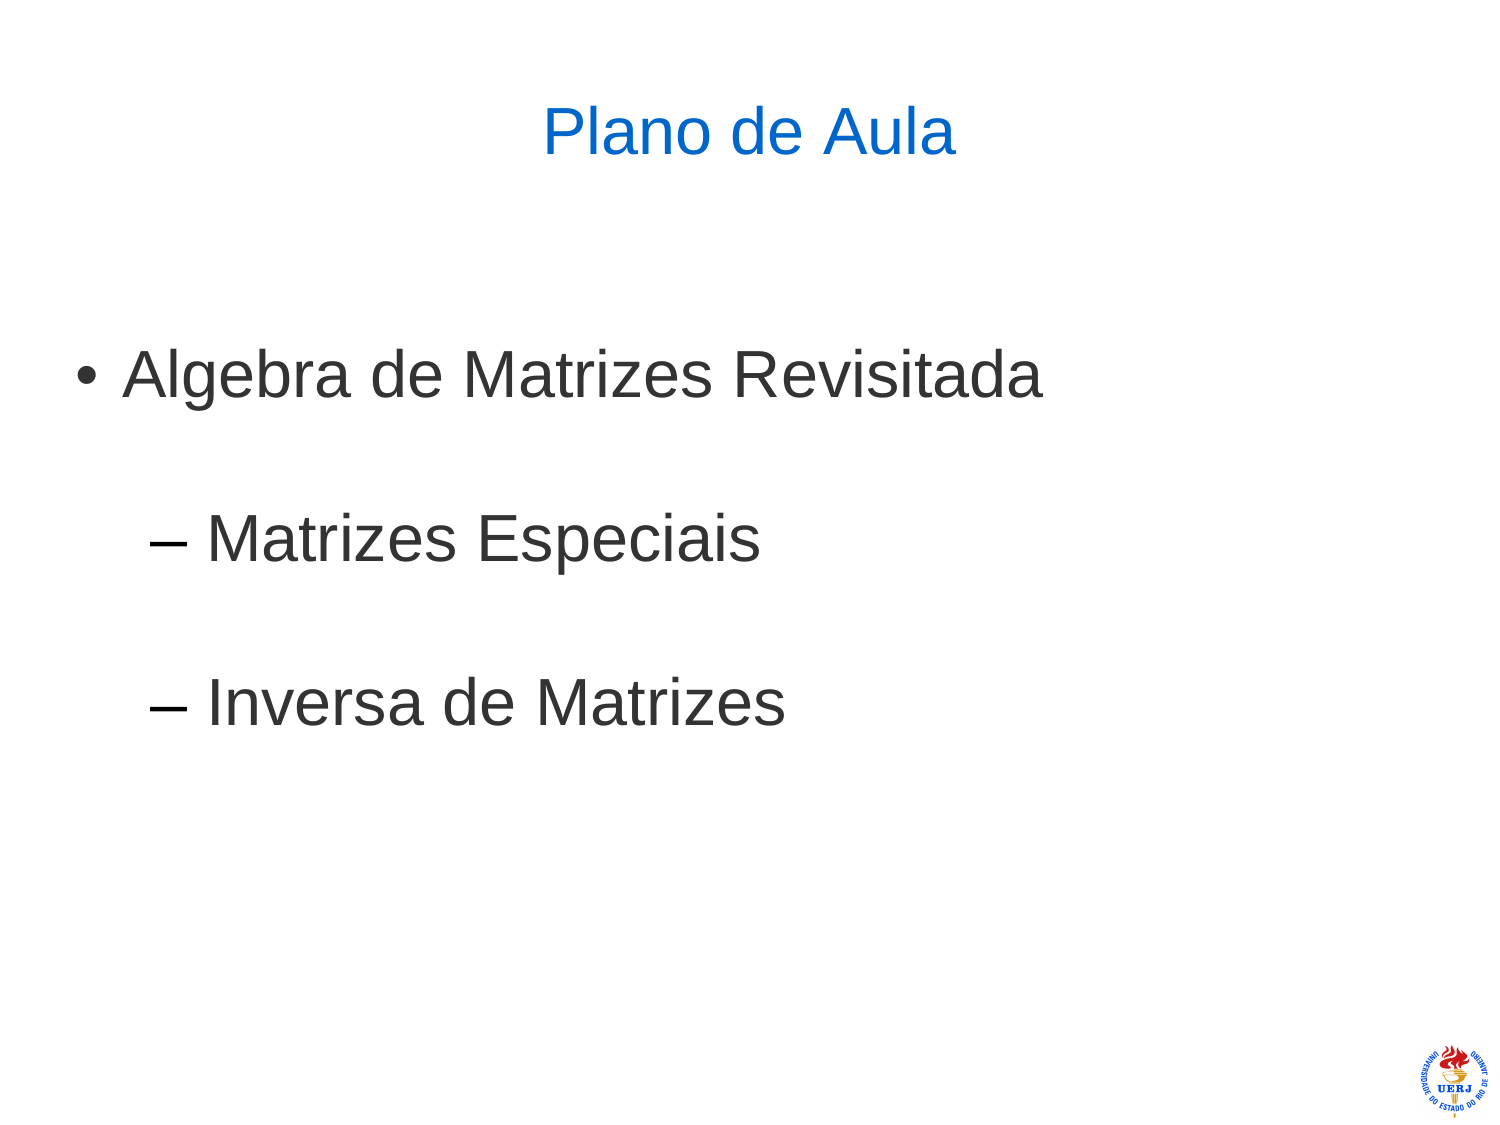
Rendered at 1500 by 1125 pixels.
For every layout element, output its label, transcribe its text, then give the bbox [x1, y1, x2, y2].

picture [1421, 1045, 1488, 1118]
list Algebra de Matrizes Revisitada Matrizes Especiais Inversa de Matrizes [75, 262, 1424, 1004]
title Plano de Aula [75, 41, 1424, 228]
